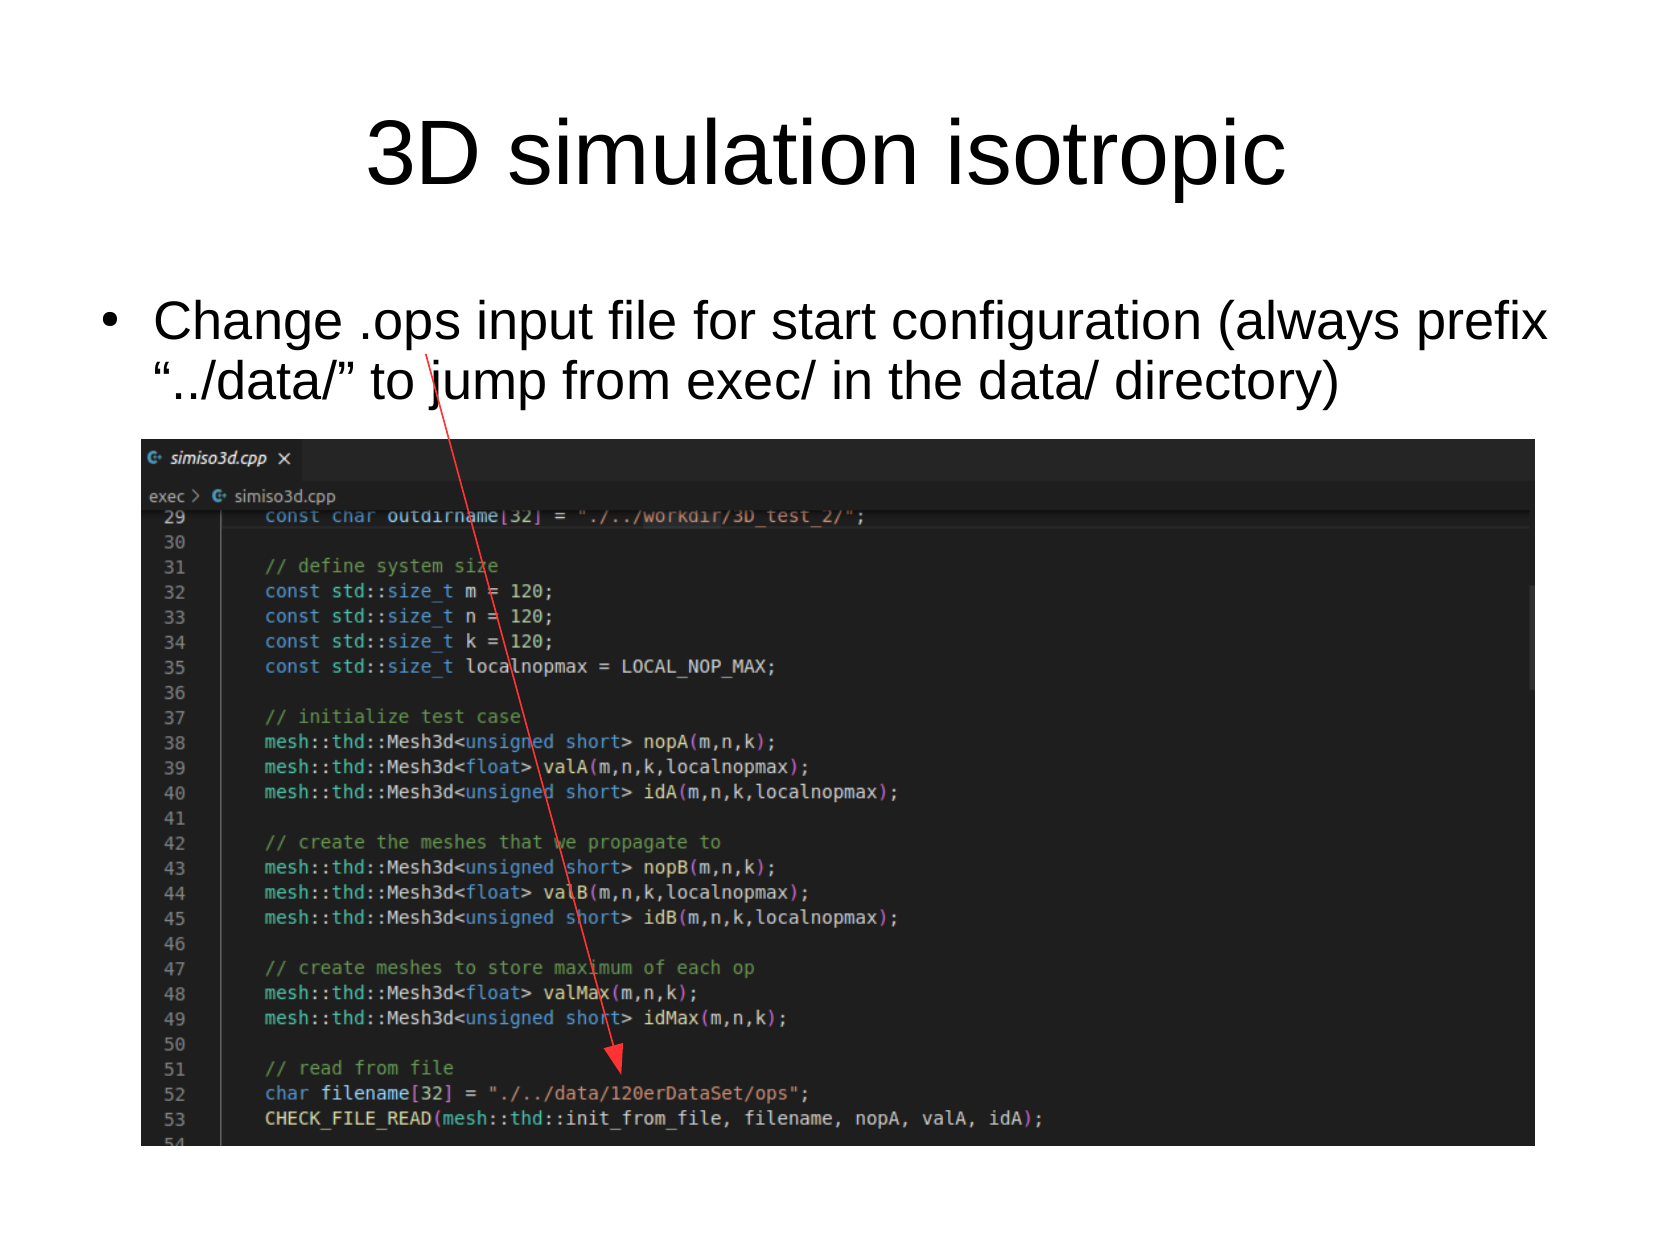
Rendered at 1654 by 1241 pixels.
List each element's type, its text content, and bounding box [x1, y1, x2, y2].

list Change .ops input file for start configuration (always prefix “../data/” to jump from exec/ in the data/ directory) [82, 290, 1571, 1010]
title 3D simulation isotropic [82, 49, 1571, 257]
picture [141, 439, 1535, 1146]
